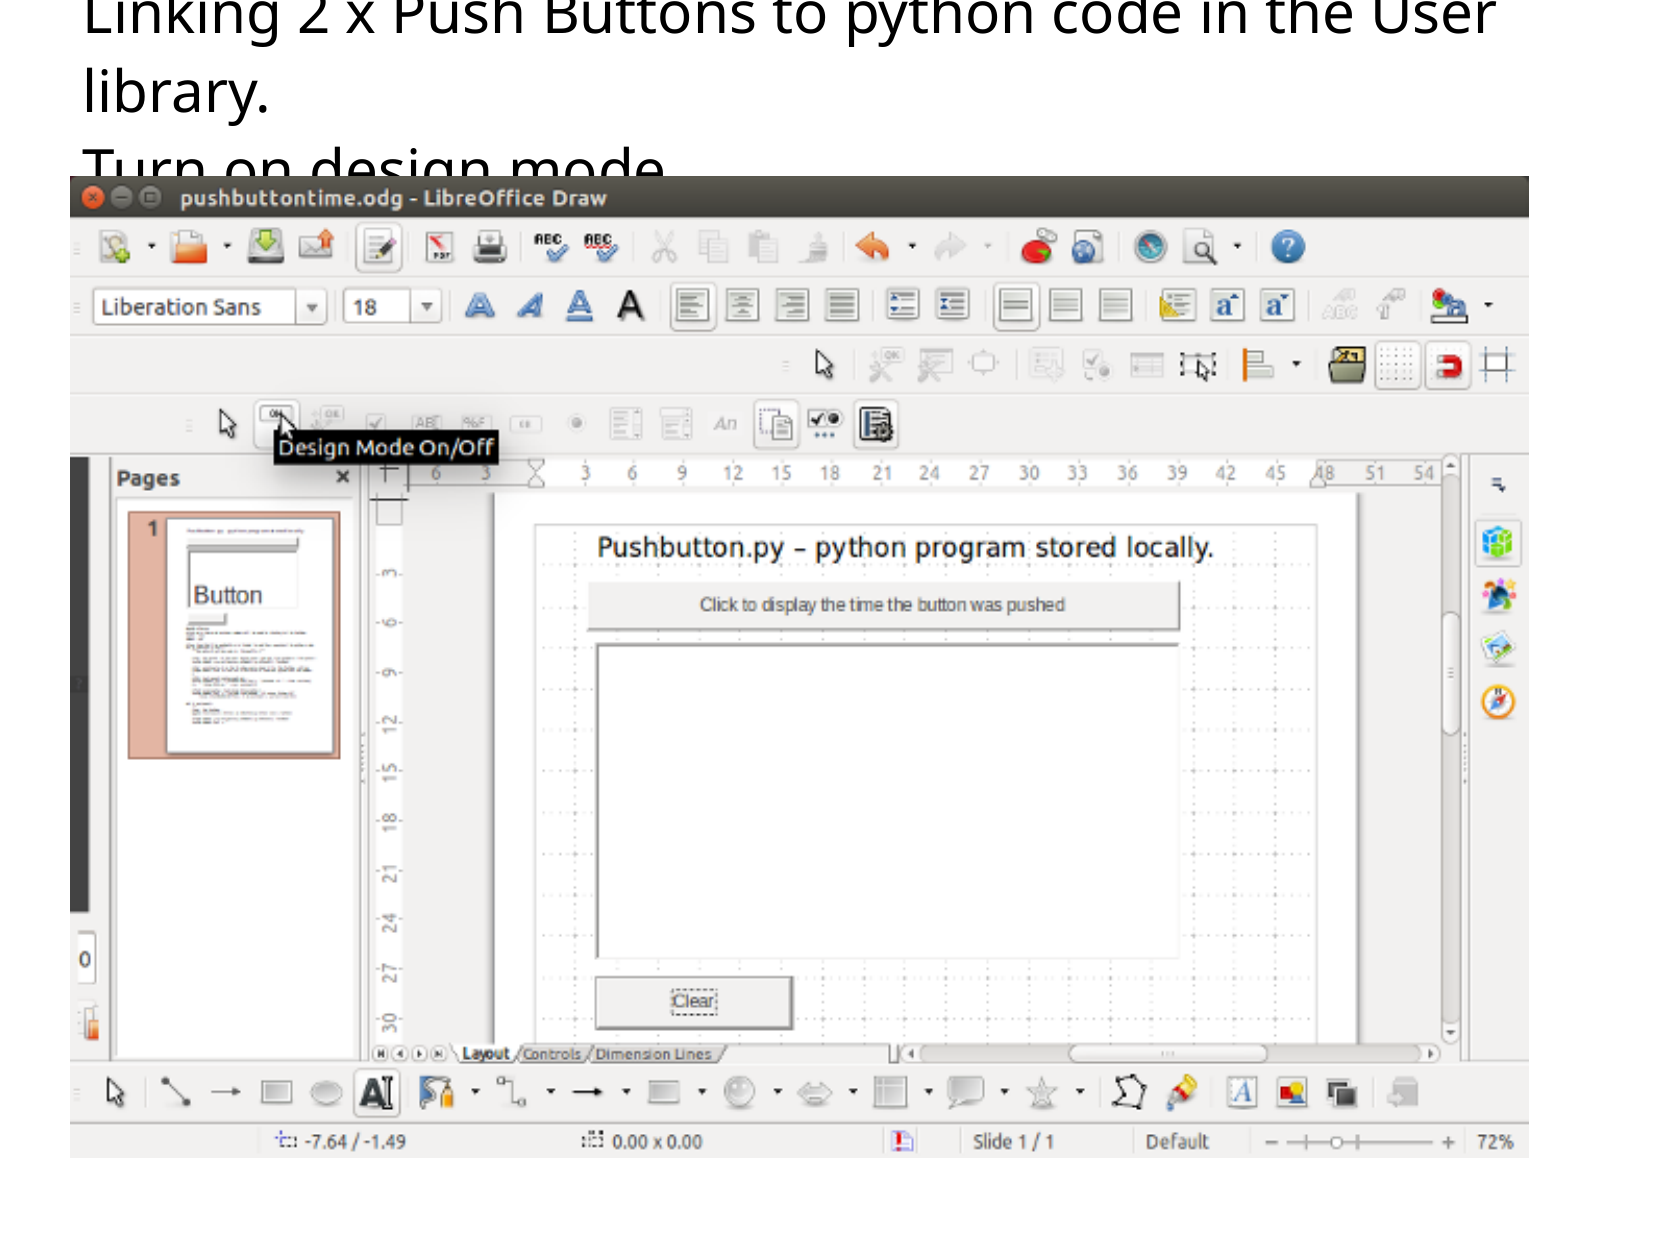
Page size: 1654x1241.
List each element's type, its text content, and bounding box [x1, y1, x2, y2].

title Linking 2 x Push Buttons to python code in the User library. Turn on design mode... [82, 25, 1571, 154]
picture [70, 176, 1529, 1158]
